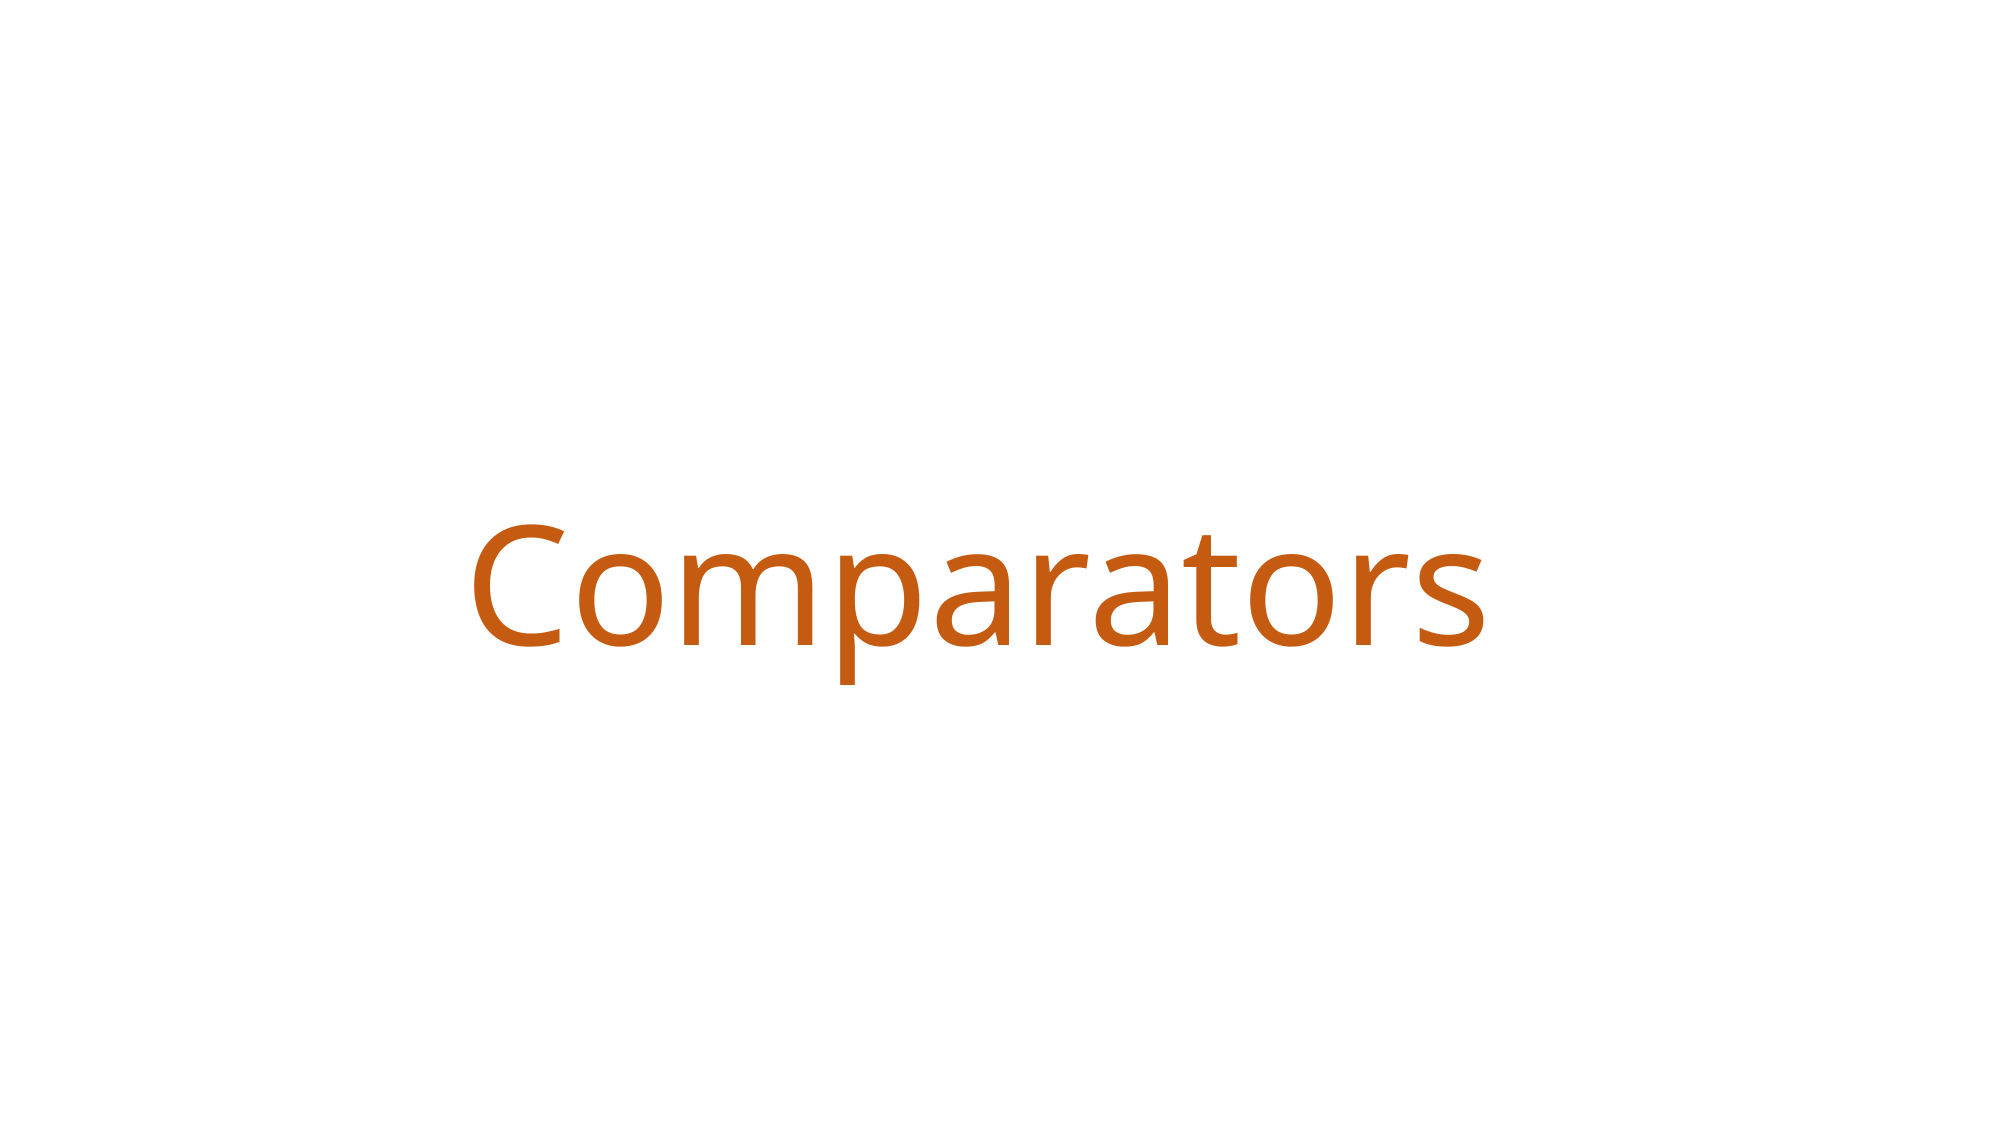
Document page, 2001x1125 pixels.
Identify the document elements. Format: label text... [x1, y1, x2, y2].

list Comparators [137, 292, 1863, 1014]
